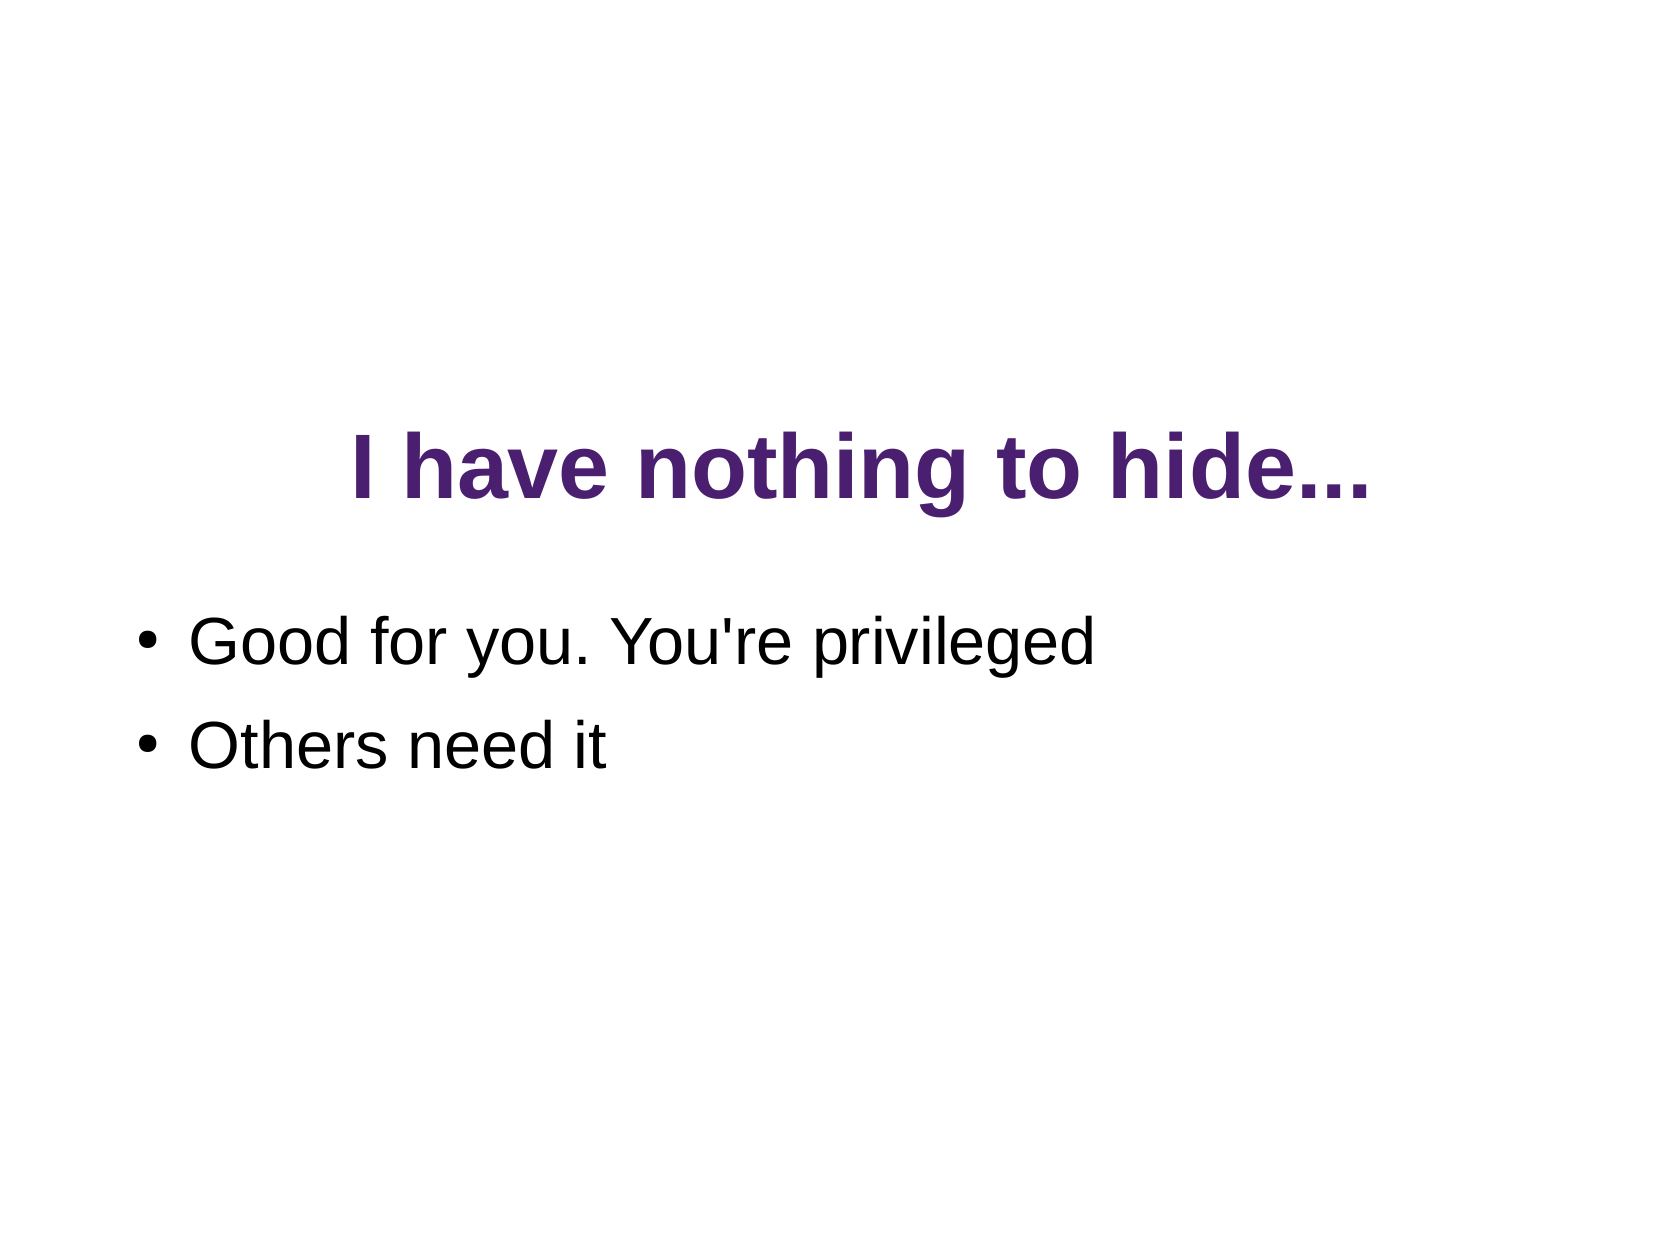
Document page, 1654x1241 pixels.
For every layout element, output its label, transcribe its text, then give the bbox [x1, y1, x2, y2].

title I have nothing to hide... [118, 362, 1607, 570]
list Good for you. You're privileged Others need it [118, 603, 1607, 1241]
